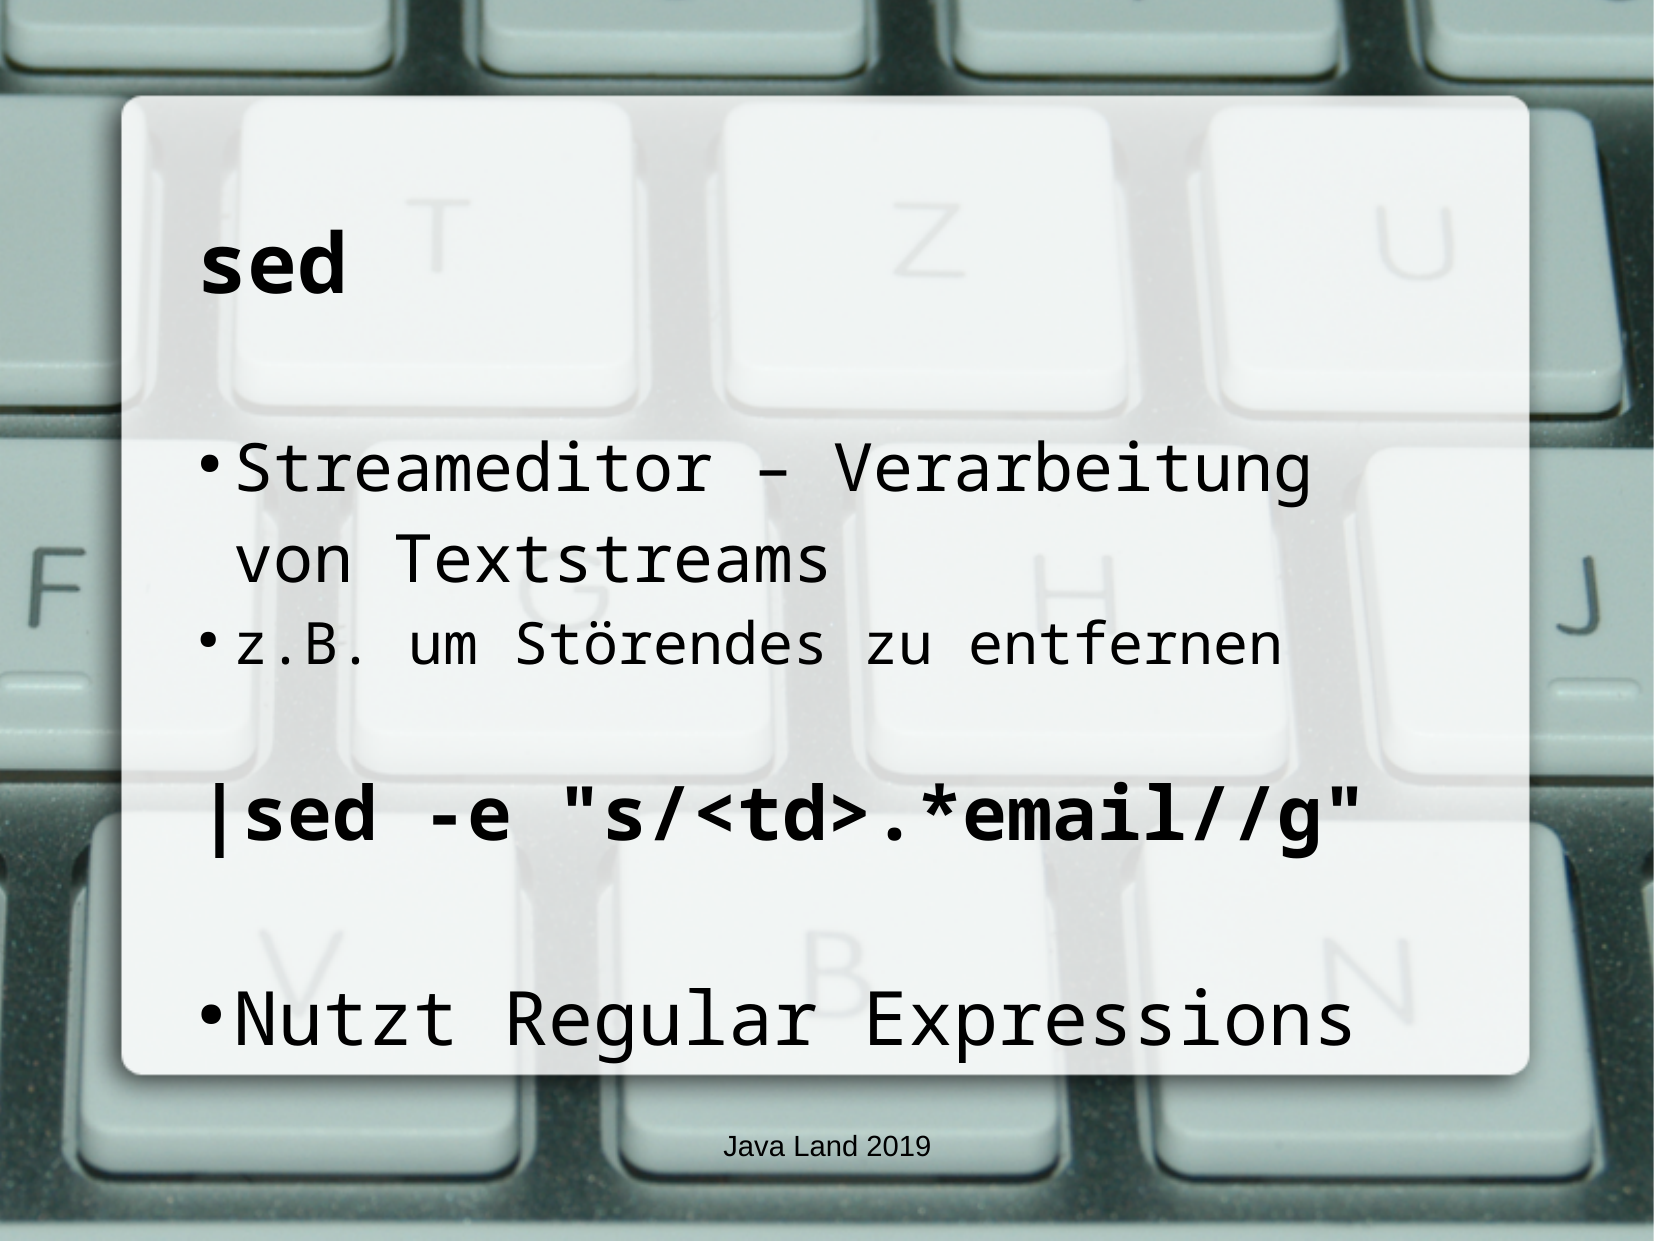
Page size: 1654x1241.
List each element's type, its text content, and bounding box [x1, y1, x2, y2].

picture [0, 0, 1654, 1241]
text_box sed Streameditor – Verarbeitung von Textstreams z.B. um Störendes zu entfernen |sed -e "s/<td>.*email//g" Nutzt Regular Expressions [197, 204, 1430, 942]
title [280, 170, 1436, 934]
